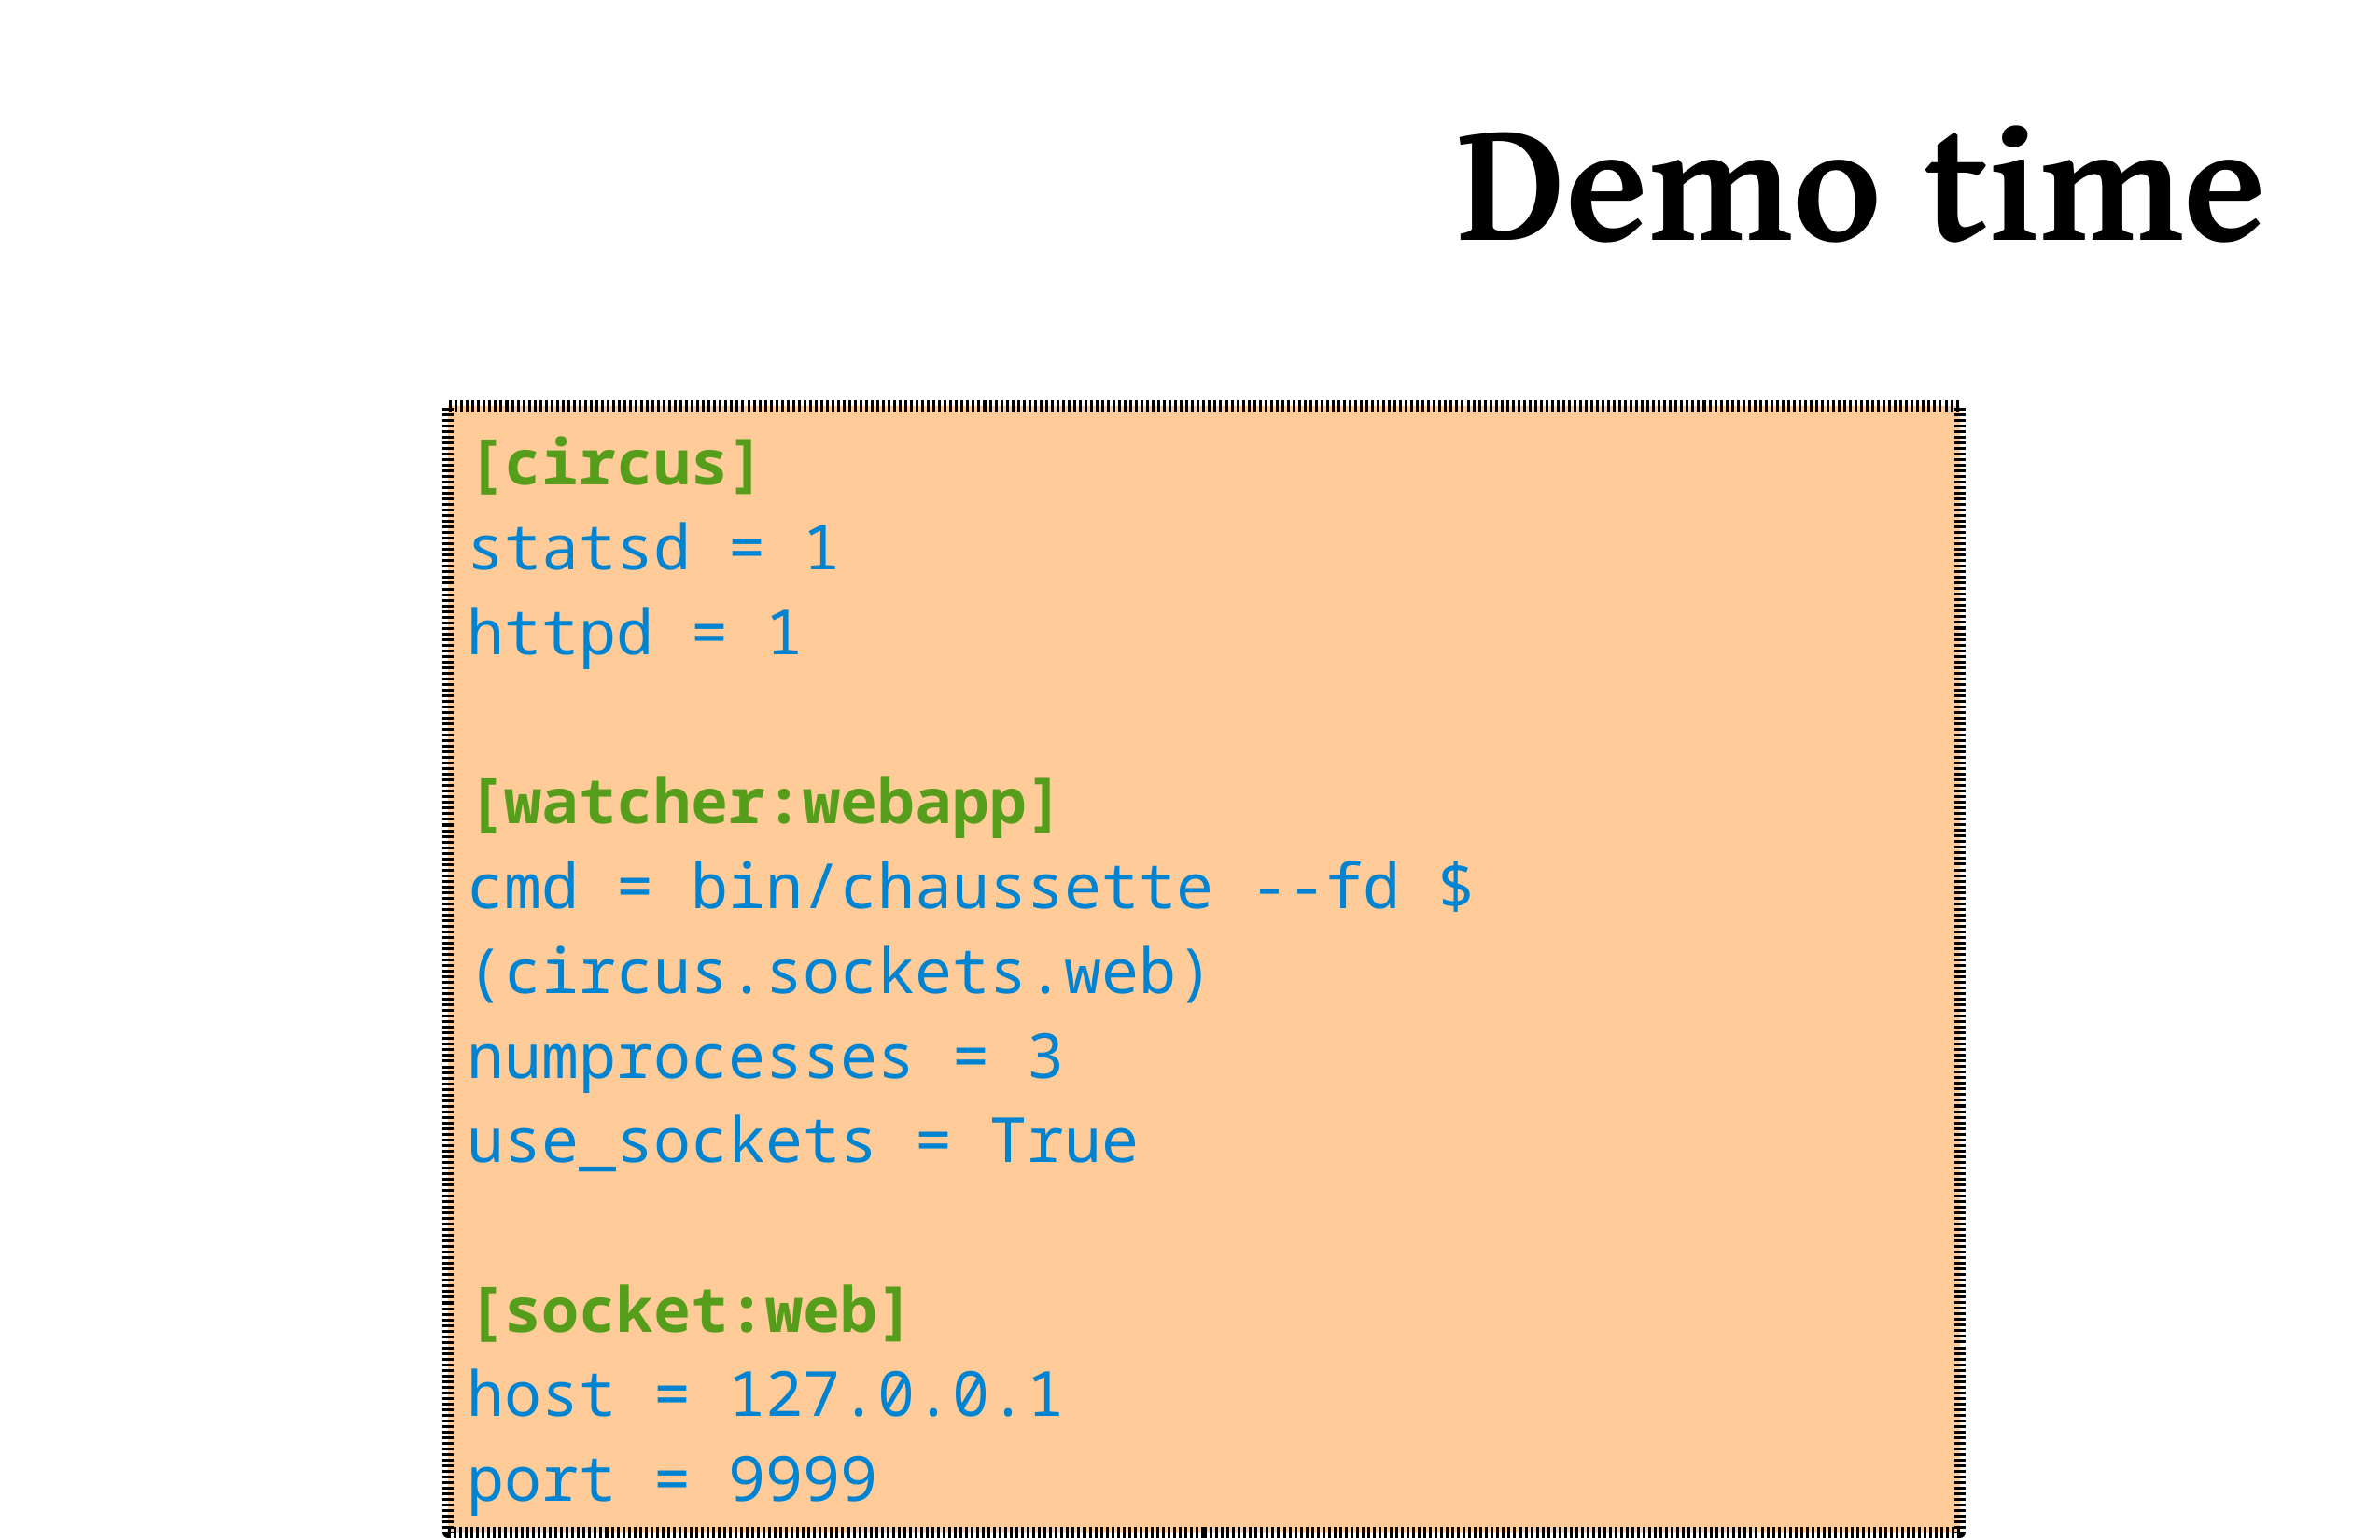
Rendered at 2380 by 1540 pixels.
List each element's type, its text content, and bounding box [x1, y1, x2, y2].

text_box Demo time [1443, 84, 2281, 297]
text_box [circus] statsd = 1 httpd = 1 [watcher:webapp] cmd = bin/chaussette --fd $(circus.sockets.web) numprocesses = 3 use_sockets = True [socket:web] host = 127.0.0.1 port = 9999 [448, 406, 1961, 1244]
